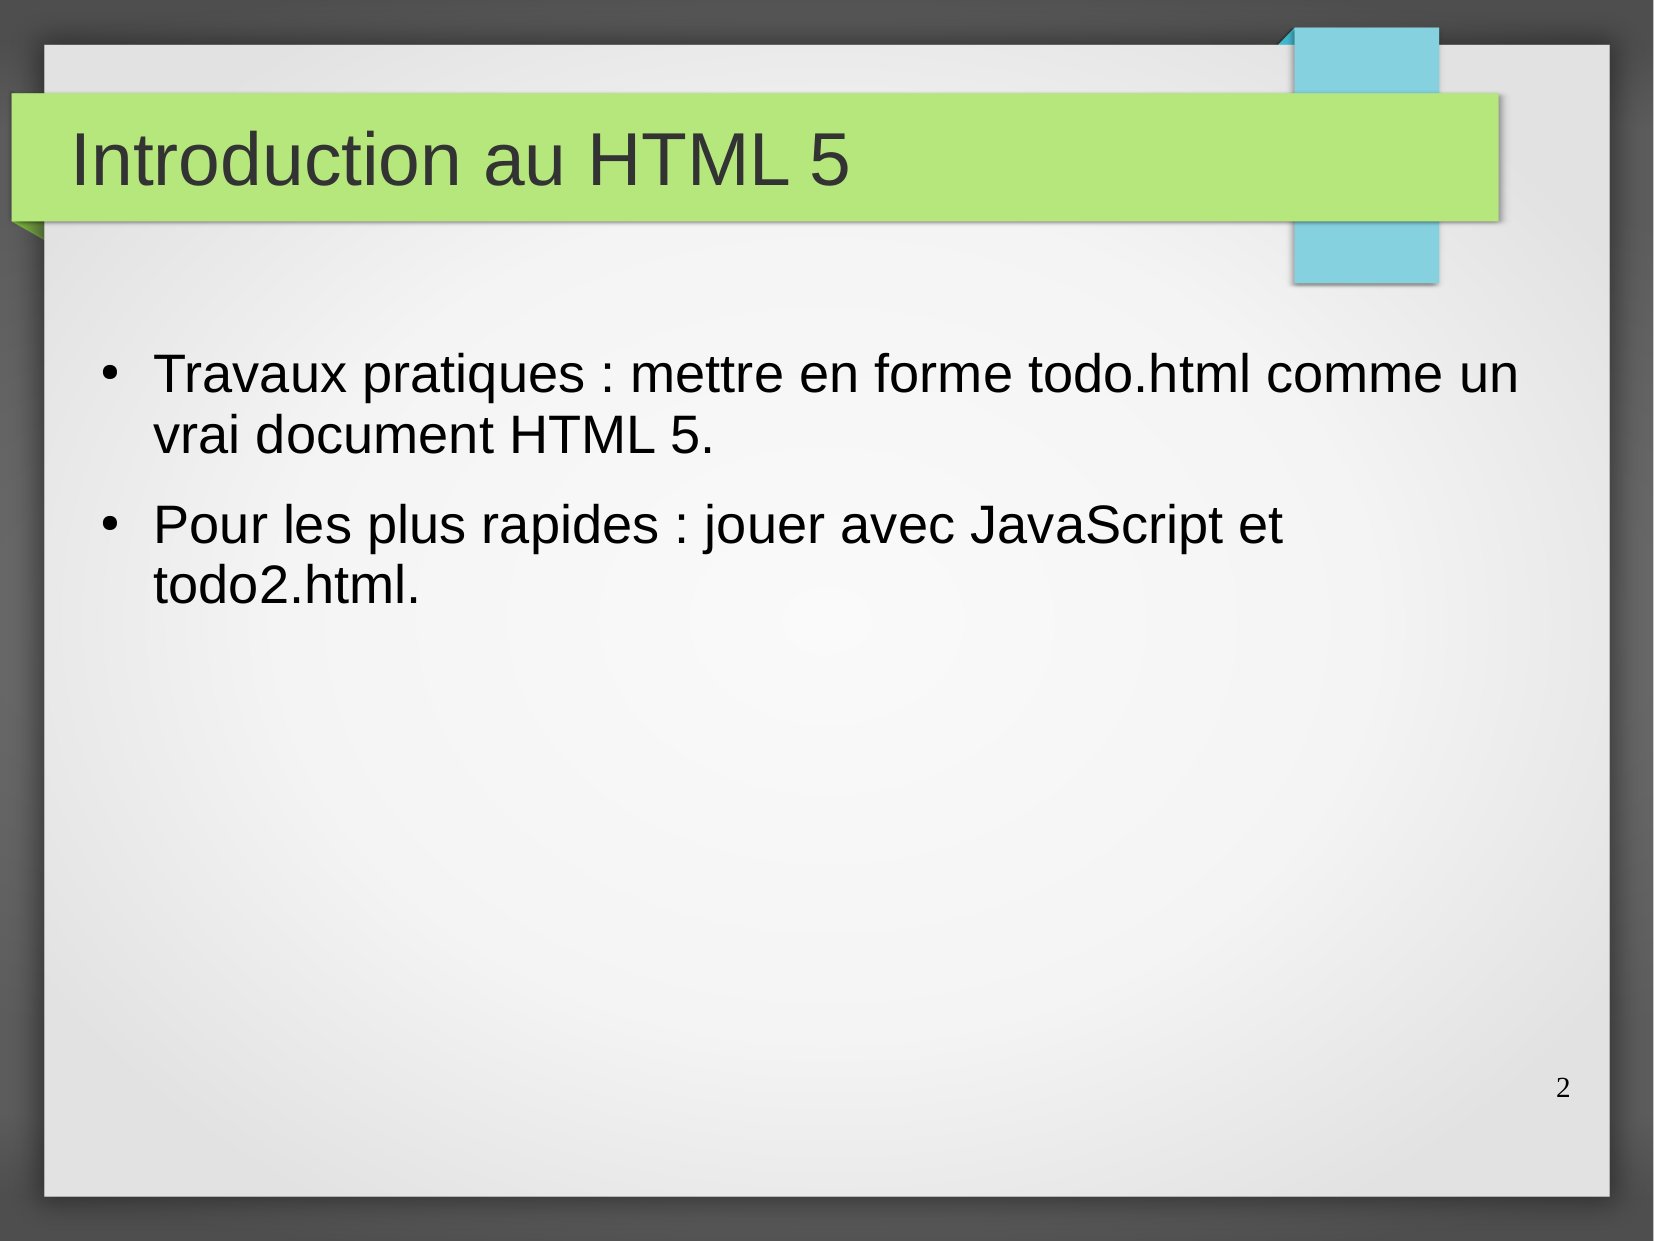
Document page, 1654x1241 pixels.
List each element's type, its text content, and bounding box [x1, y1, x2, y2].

list Travaux pratiques : mettre en forme todo.html comme un vrai document HTML 5. Pour les plus rapides : jouer avec JavaScript et todo2.html. [82, 343, 1538, 1063]
picture [0, 0, 1654, 1241]
title Introduction au HTML 5 [70, 106, 1229, 213]
